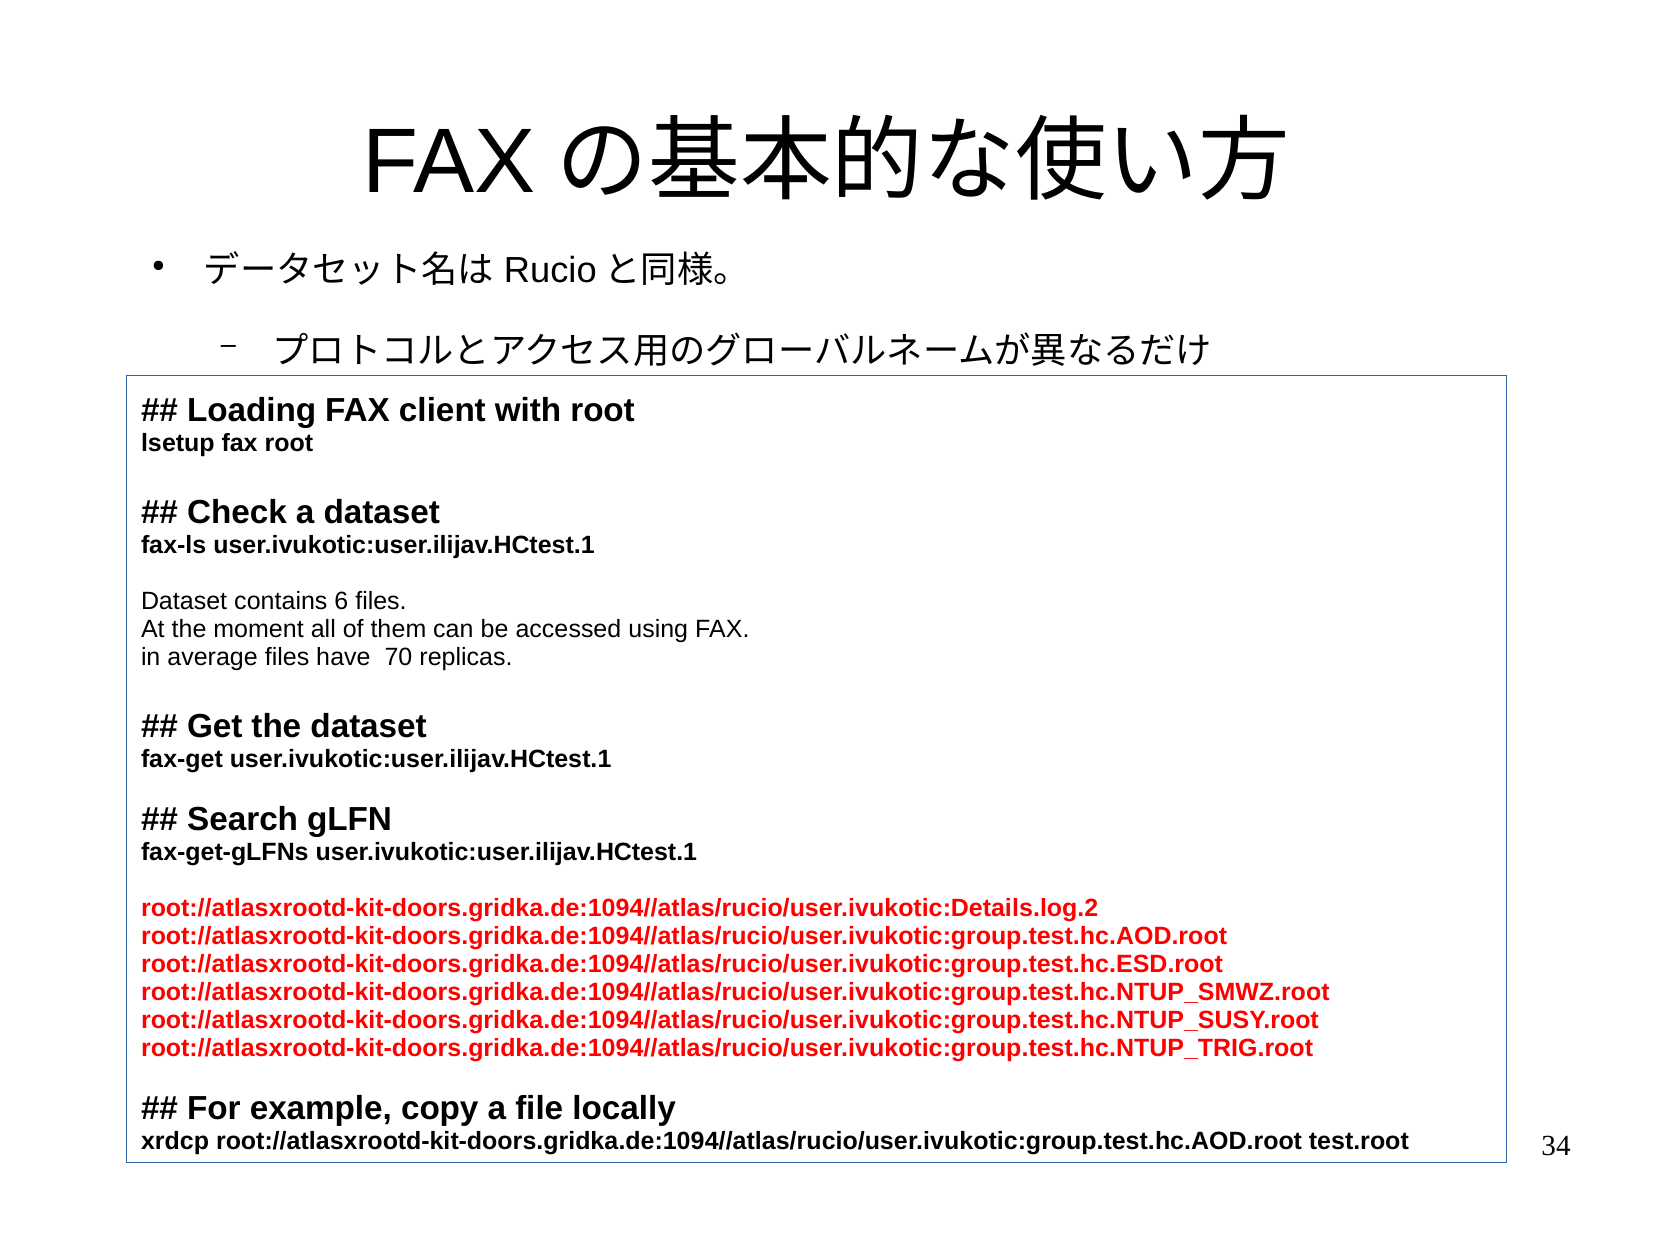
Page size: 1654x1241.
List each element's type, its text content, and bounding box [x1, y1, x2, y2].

text_box ## Loading FAX client with root lsetup fax root ## Check a dataset fax-ls user.ivukotic:user.ilijav.HCtest.1 Dataset contains 6 files. At the moment all of them can be accessed using FAX. in average files have 70 replicas. ## Get the dataset fax-get user.ivukotic:user.ilijav.HCtest.1 ## Search gLFN fax-get-gLFNs user.ivukotic:user.ilijav.HCtest.1 root://atlasxrootd-kit-doors.gridka.de:1094//atlas/rucio/user.ivukotic:Details.log.2 root://atlasxrootd-kit-doors.gridka.de:1094//atlas/rucio/user.ivukotic:group.test.hc.AOD.root root://atlasxrootd-kit-doors.gridka.de:1094//atlas/rucio/user.ivukotic:group.test.hc.ESD.root root://atlasxrootd-kit-doors.gridka.de:1094//atlas/rucio/user.ivukotic:group.test.hc.NTUP_SMWZ.root root://atlasxrootd-kit-doors.gridka.de:1094//atlas/rucio/user.ivukotic:group.test.hc.NTUP_SUSY.root root://atlasxrootd-kit-doors.gridka.de:1094//atlas/rucio/user.ivukotic:group.test.hc.NTUP_TRIG.root ## For example, copy a file locally xrdcp root://atlasxrootd-kit-doors.gridka.de:1094//atlas/rucio/user.ivukotic:group.test.hc.AOD.root test.root [126, 375, 1507, 1163]
title FAXの基本的な使い方 [82, 49, 1571, 257]
list データセット名はRucioと同様。 プロトコルとアクセス用のグローバルネームが異なるだけ [135, 240, 1576, 376]
